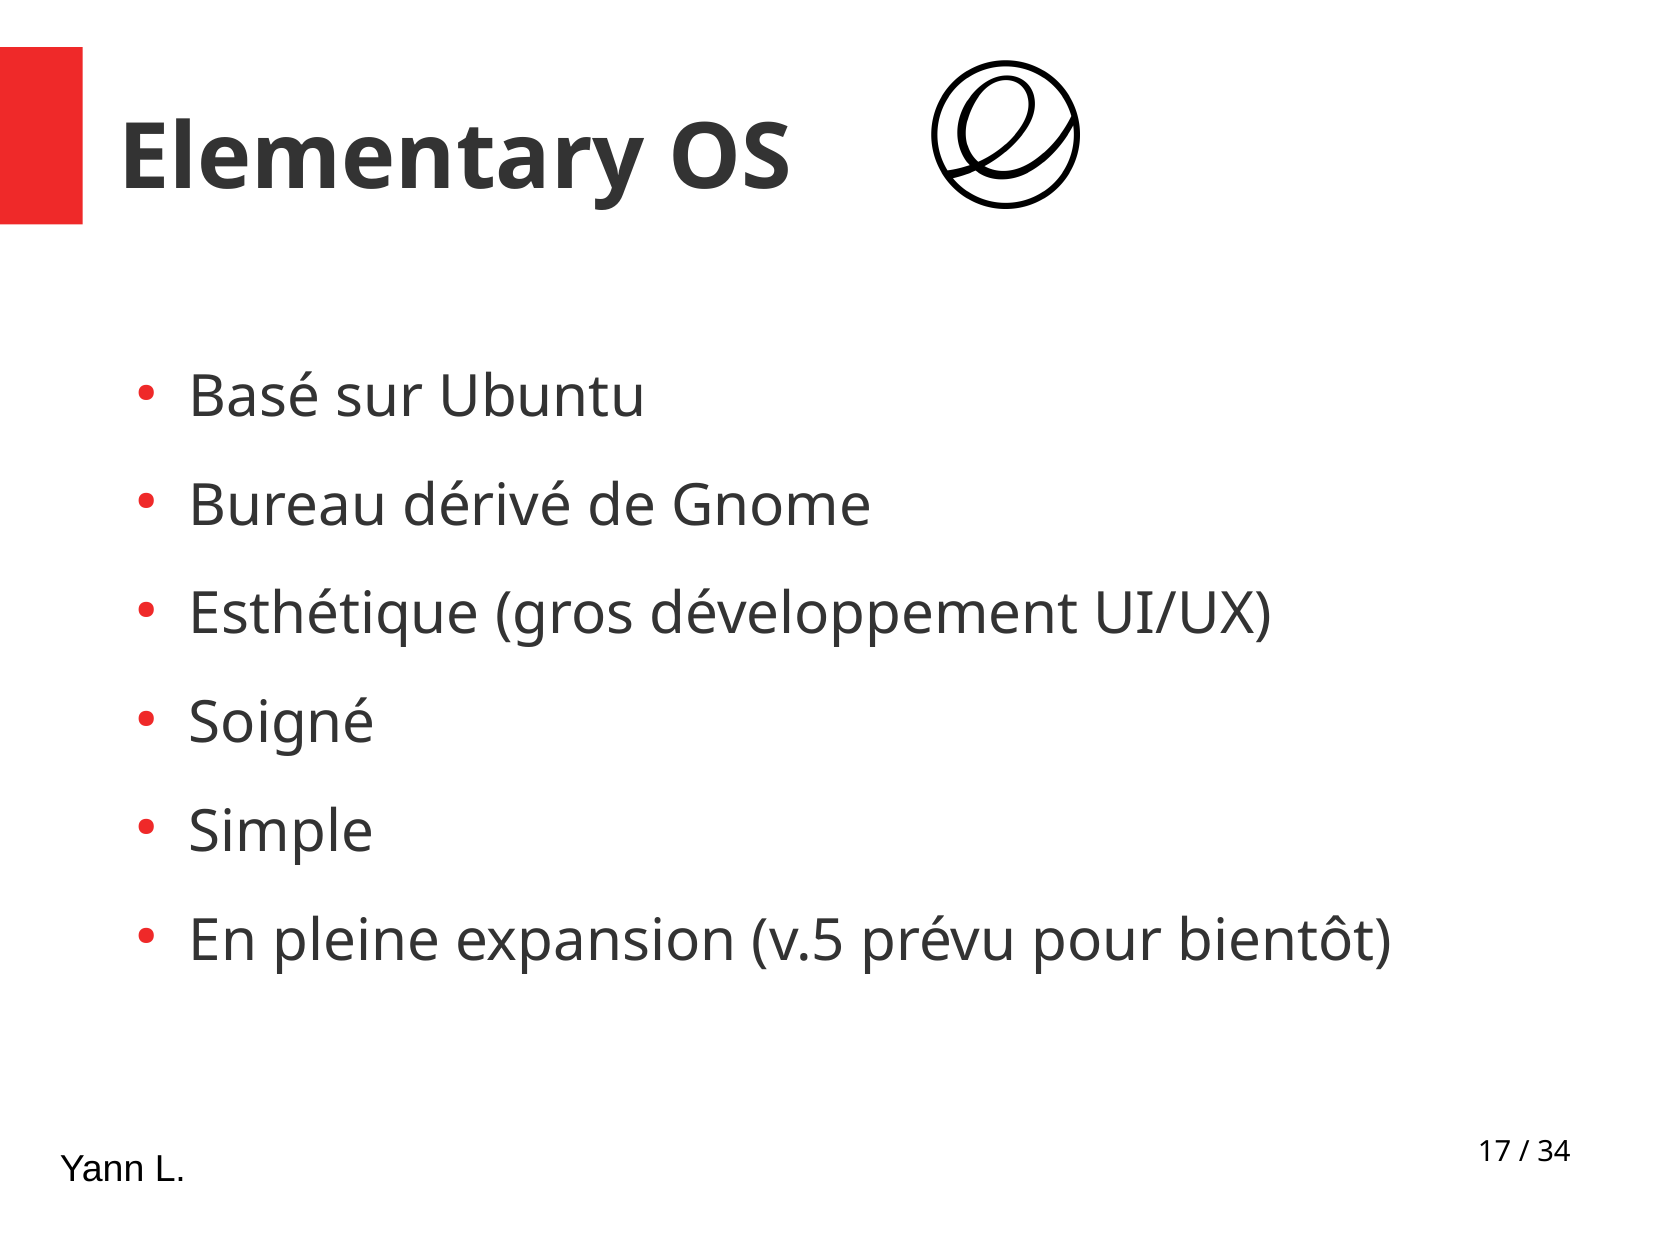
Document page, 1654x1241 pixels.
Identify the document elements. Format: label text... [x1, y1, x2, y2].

text_box Yann L. [45, 1140, 201, 1197]
title Elementary OS [118, 49, 1571, 257]
picture [930, 59, 1081, 211]
list Basé sur Ubuntu Bureau dérivé de Gnome Esthétique (gros développement UI/UX) Soigné Simple En pleine expansion (v.5 prévu pour bientôt) [118, 354, 1536, 1074]
